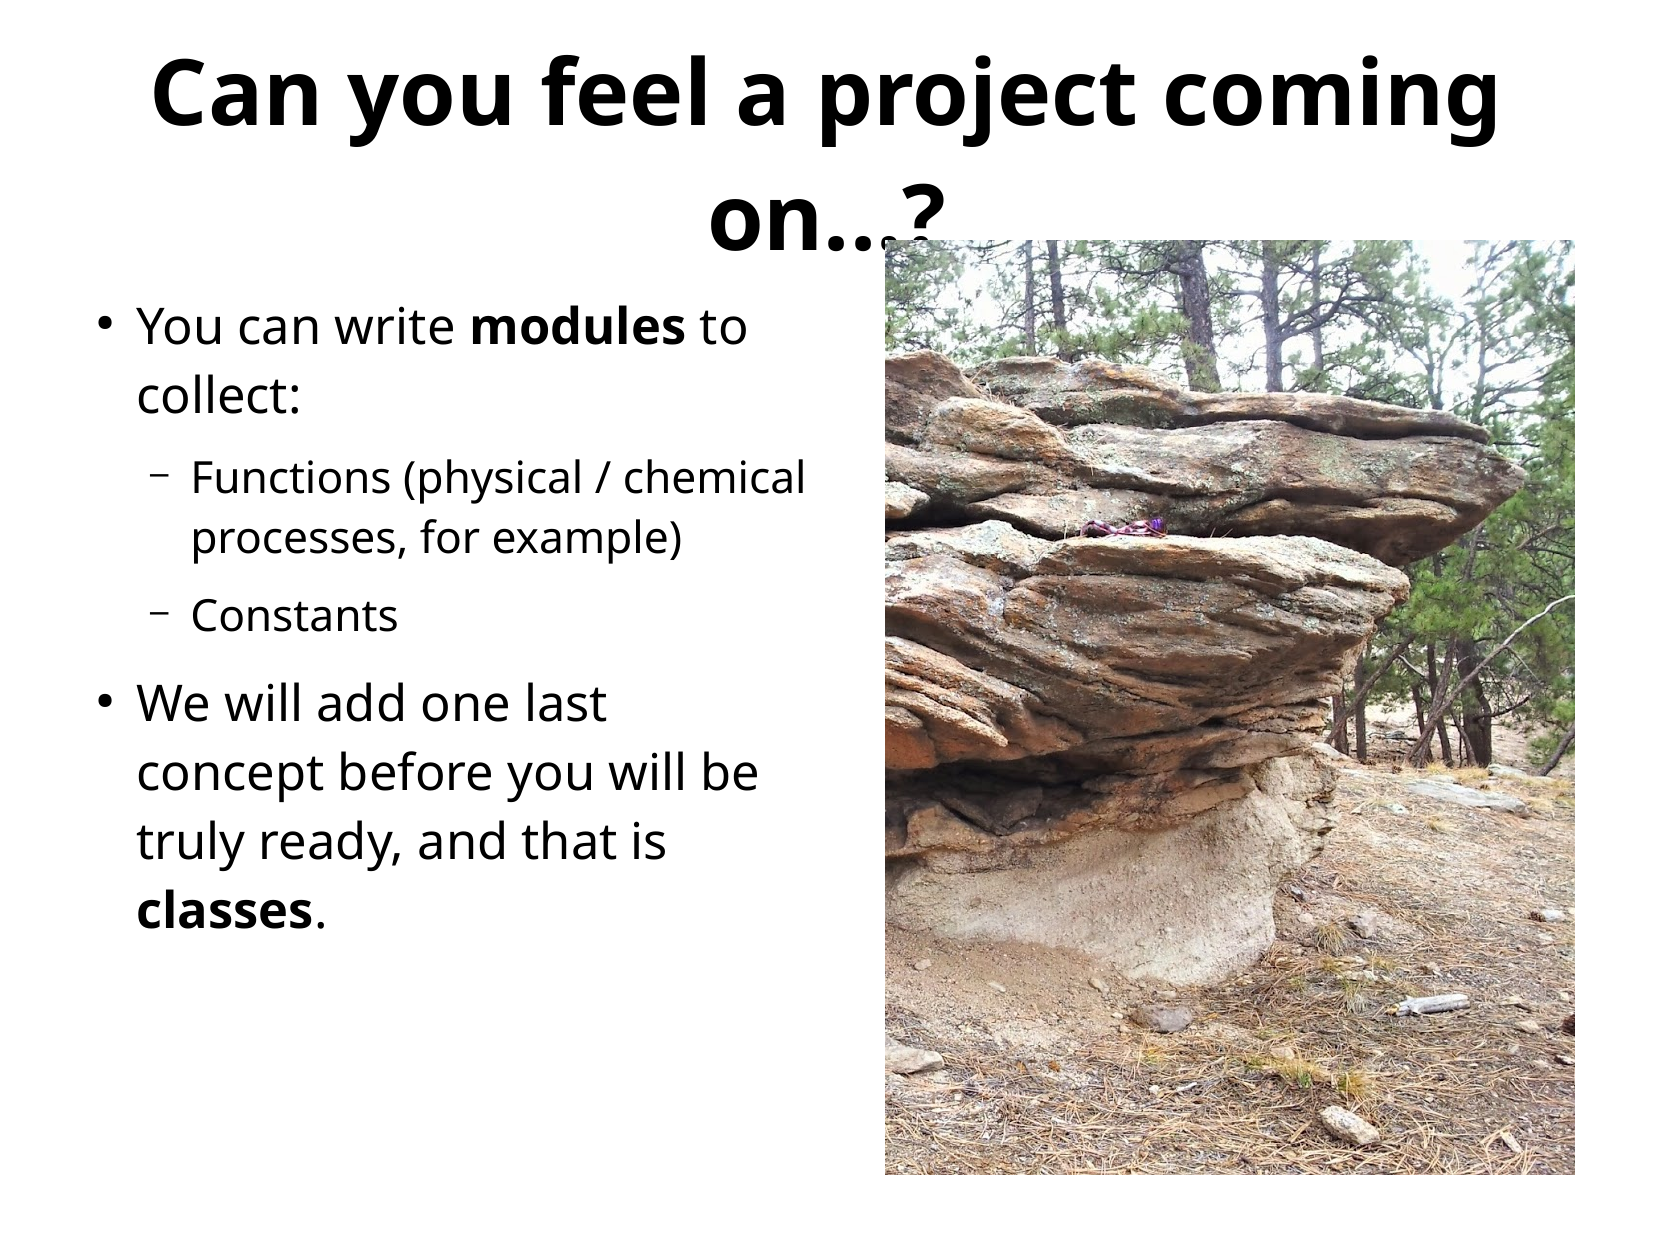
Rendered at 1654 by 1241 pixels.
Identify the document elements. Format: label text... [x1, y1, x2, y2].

picture [885, 240, 1576, 1175]
title Can you feel a project coming on...? [82, 49, 1571, 257]
list You can write modules to collect: Functions (physical / chemical processes, for example) Constants We will add one last concept before you will be truly ready, and that is classes. [82, 290, 809, 1010]
